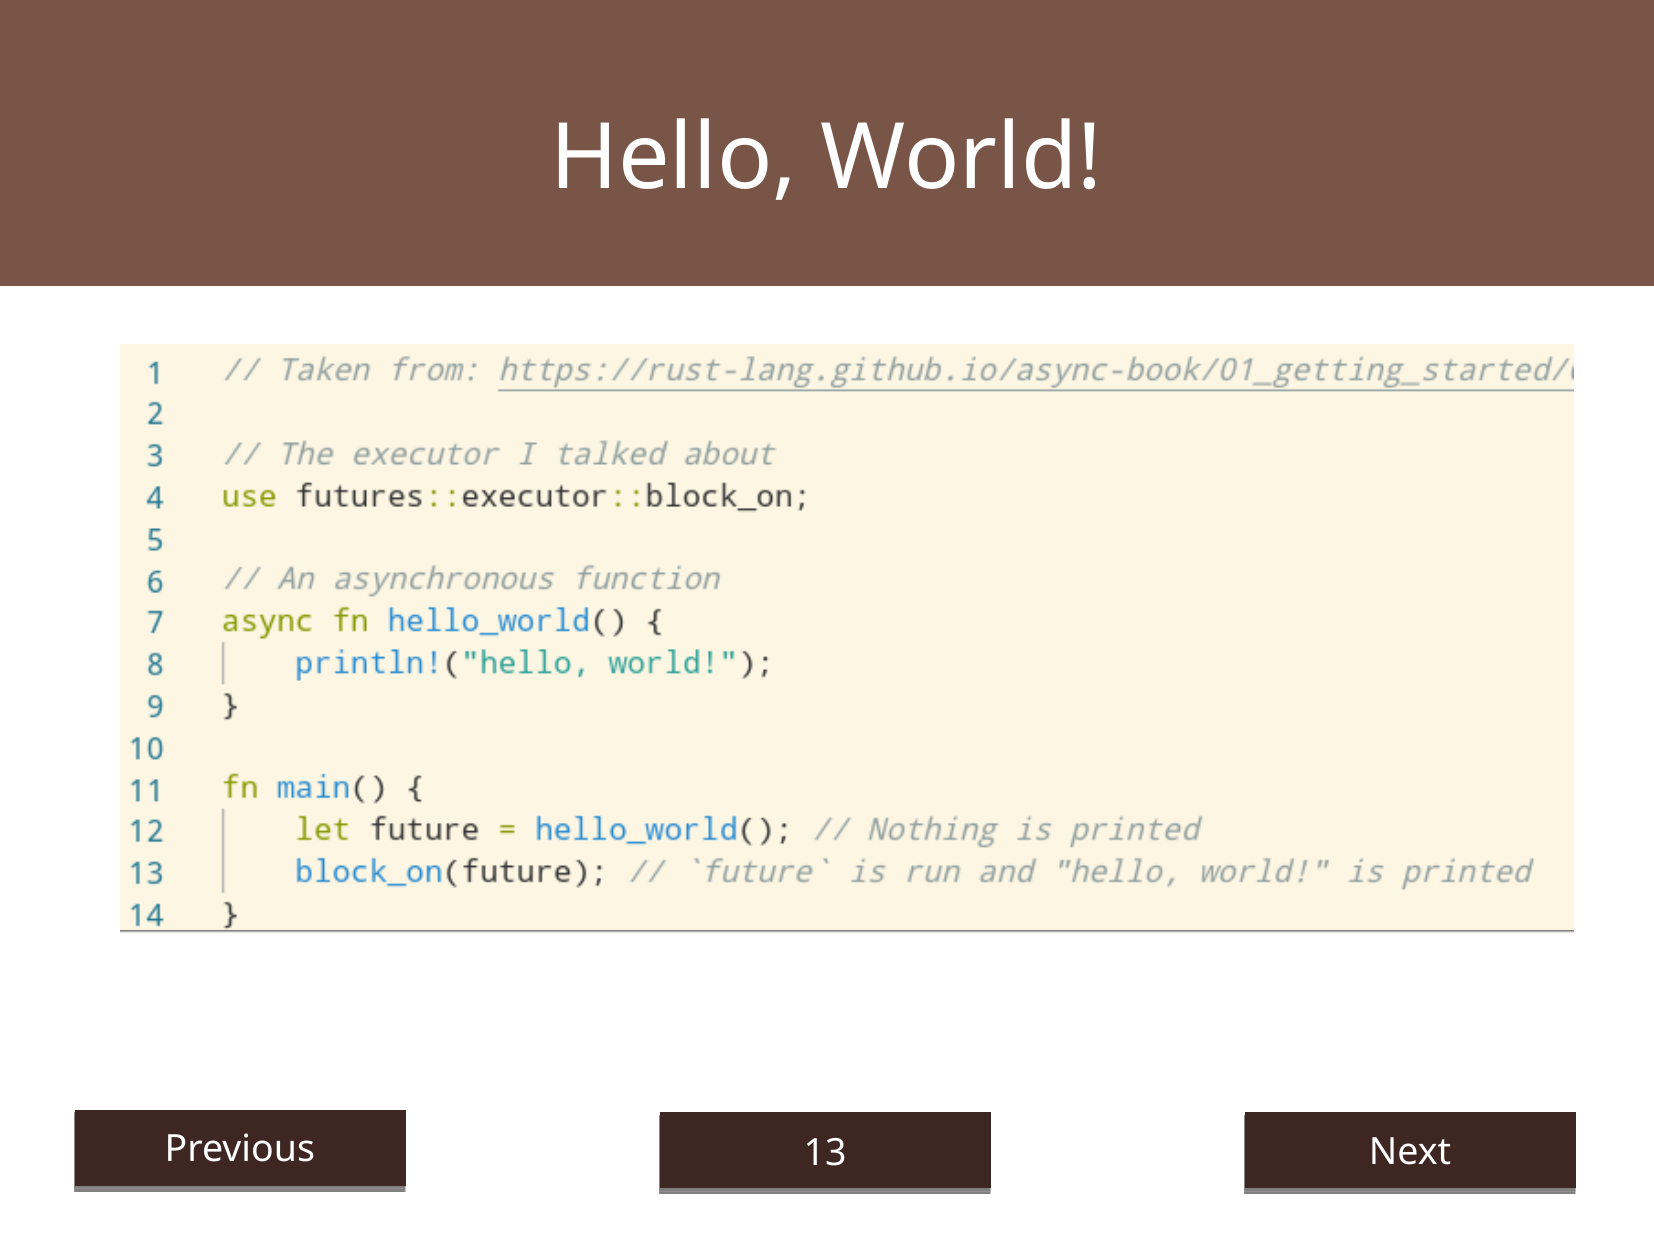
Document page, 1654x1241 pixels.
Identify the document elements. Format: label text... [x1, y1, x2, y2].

text_box Previous [75, 1110, 406, 1186]
text_box <number> [690, 1117, 961, 1188]
text_box Next [1245, 1112, 1576, 1188]
title Hello, World! [82, 49, 1571, 257]
text_box [660, 1112, 991, 1188]
picture [120, 344, 1574, 931]
